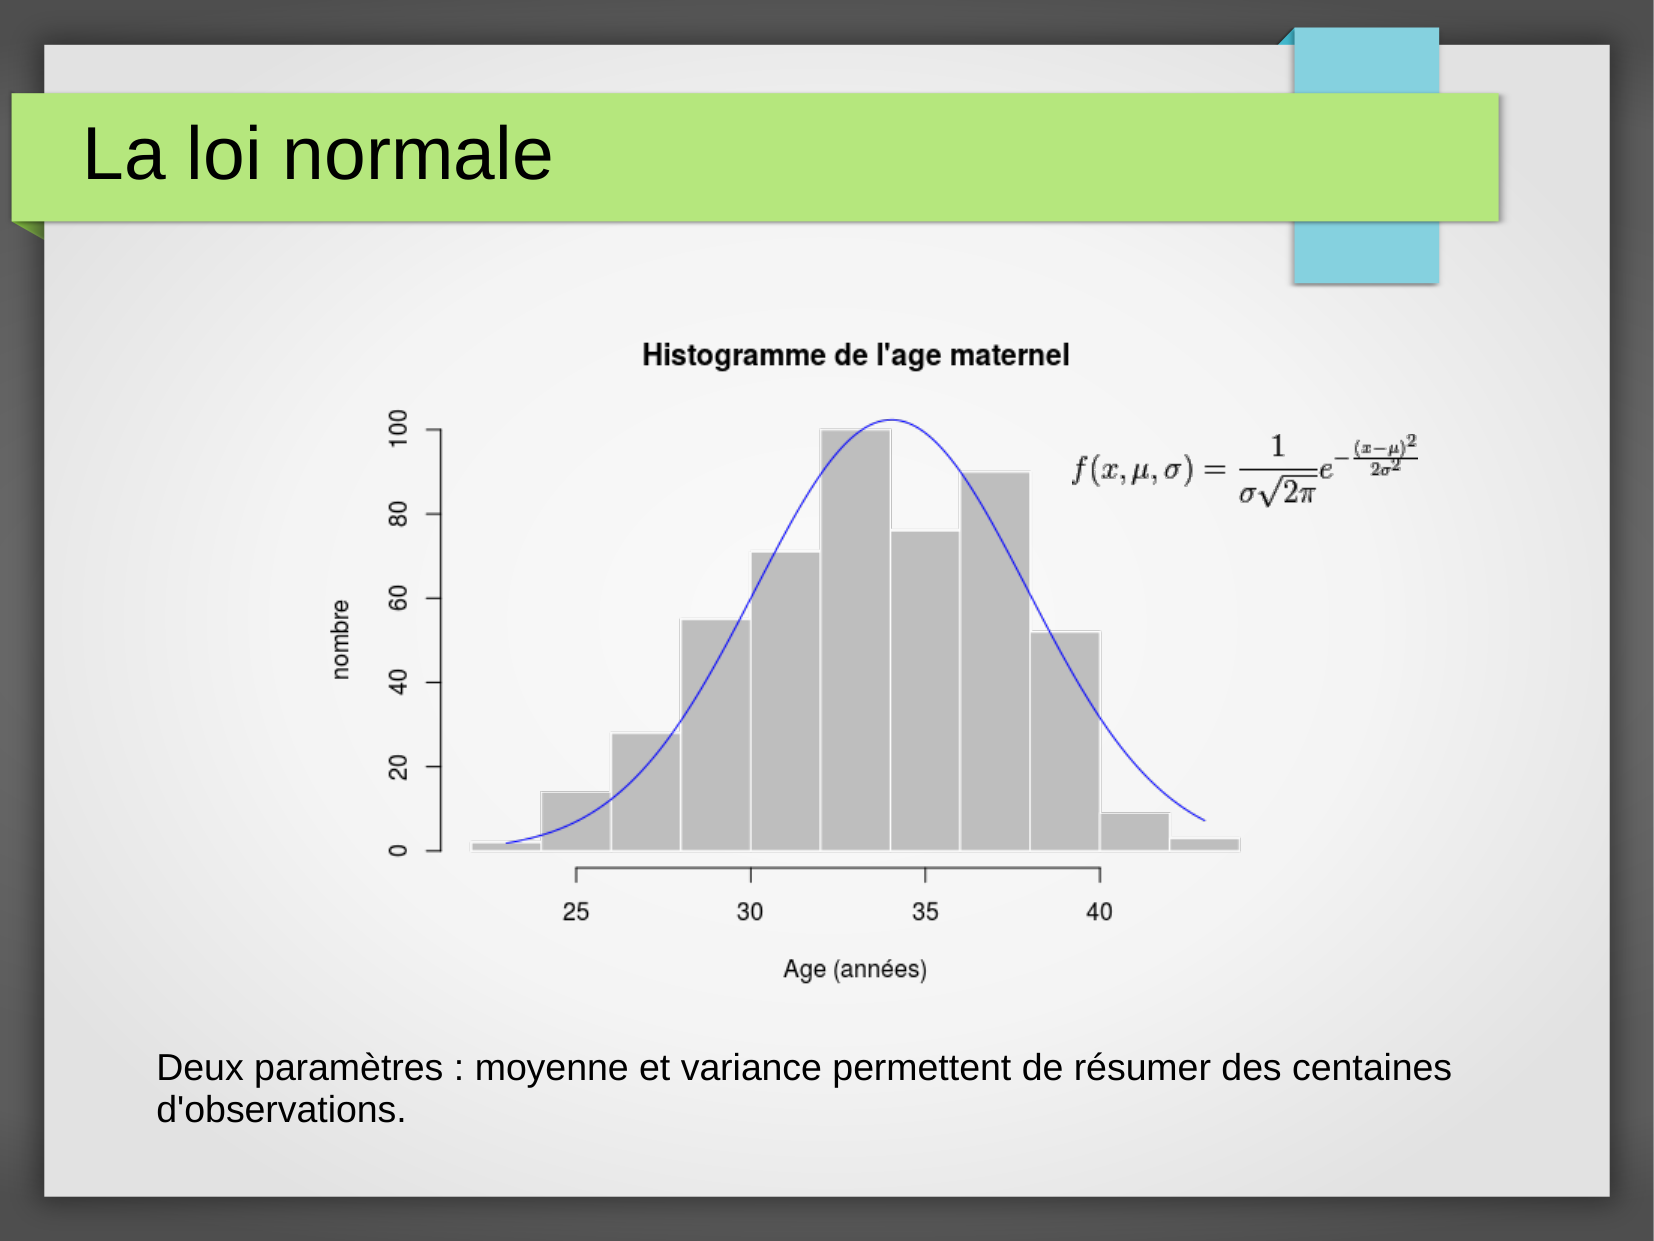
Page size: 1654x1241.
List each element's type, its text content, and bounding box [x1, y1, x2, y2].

picture [0, 0, 1654, 1241]
title La loi normale [82, 94, 1264, 213]
text_box Deux paramètres : moyenne et variance permettent de résumer des centaines d'observations. [141, 1039, 1536, 1139]
